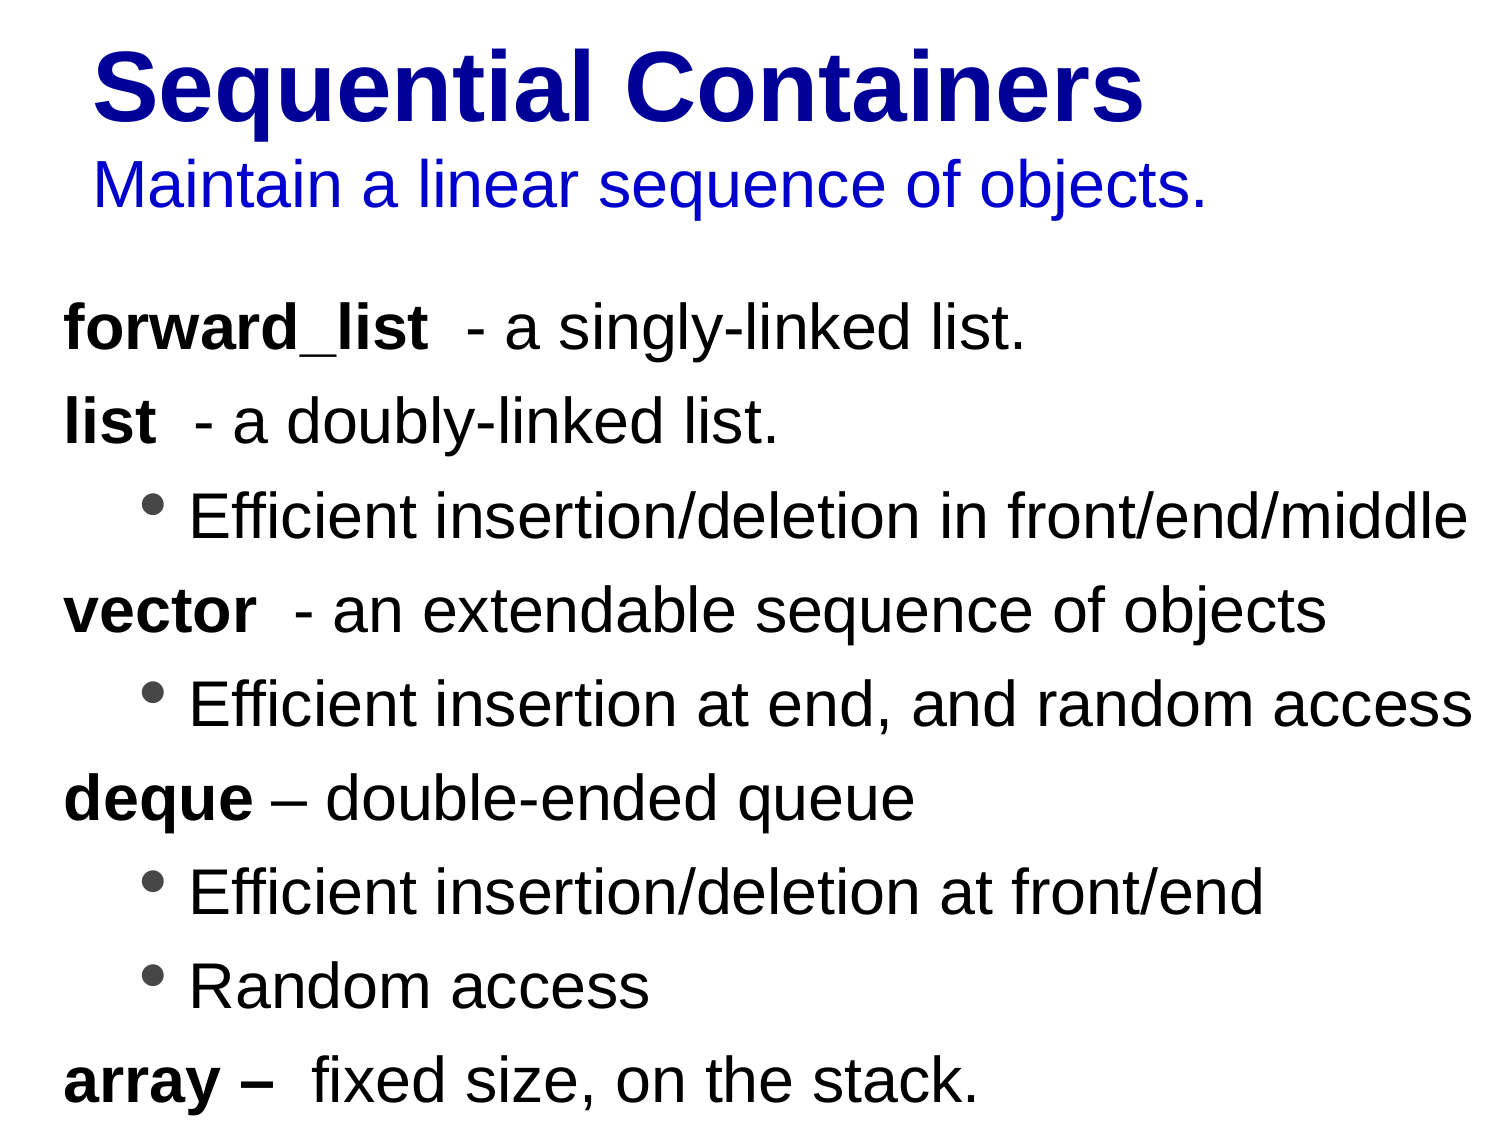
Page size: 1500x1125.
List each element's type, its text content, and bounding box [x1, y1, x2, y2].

title Sequential Containers Maintain a linear sequence of objects. [77, 13, 1346, 229]
list forward_list - a singly-linked list. list - a doubly-linked list. Efficient insertion/deletion in front/end/middle vector - an extendable sequence of objects Efficient insertion at end, and random access deque – double-ended queue Efficient insertion/deletion at front/end Random access array – fixed size, on the stack. [49, 183, 1500, 1125]
